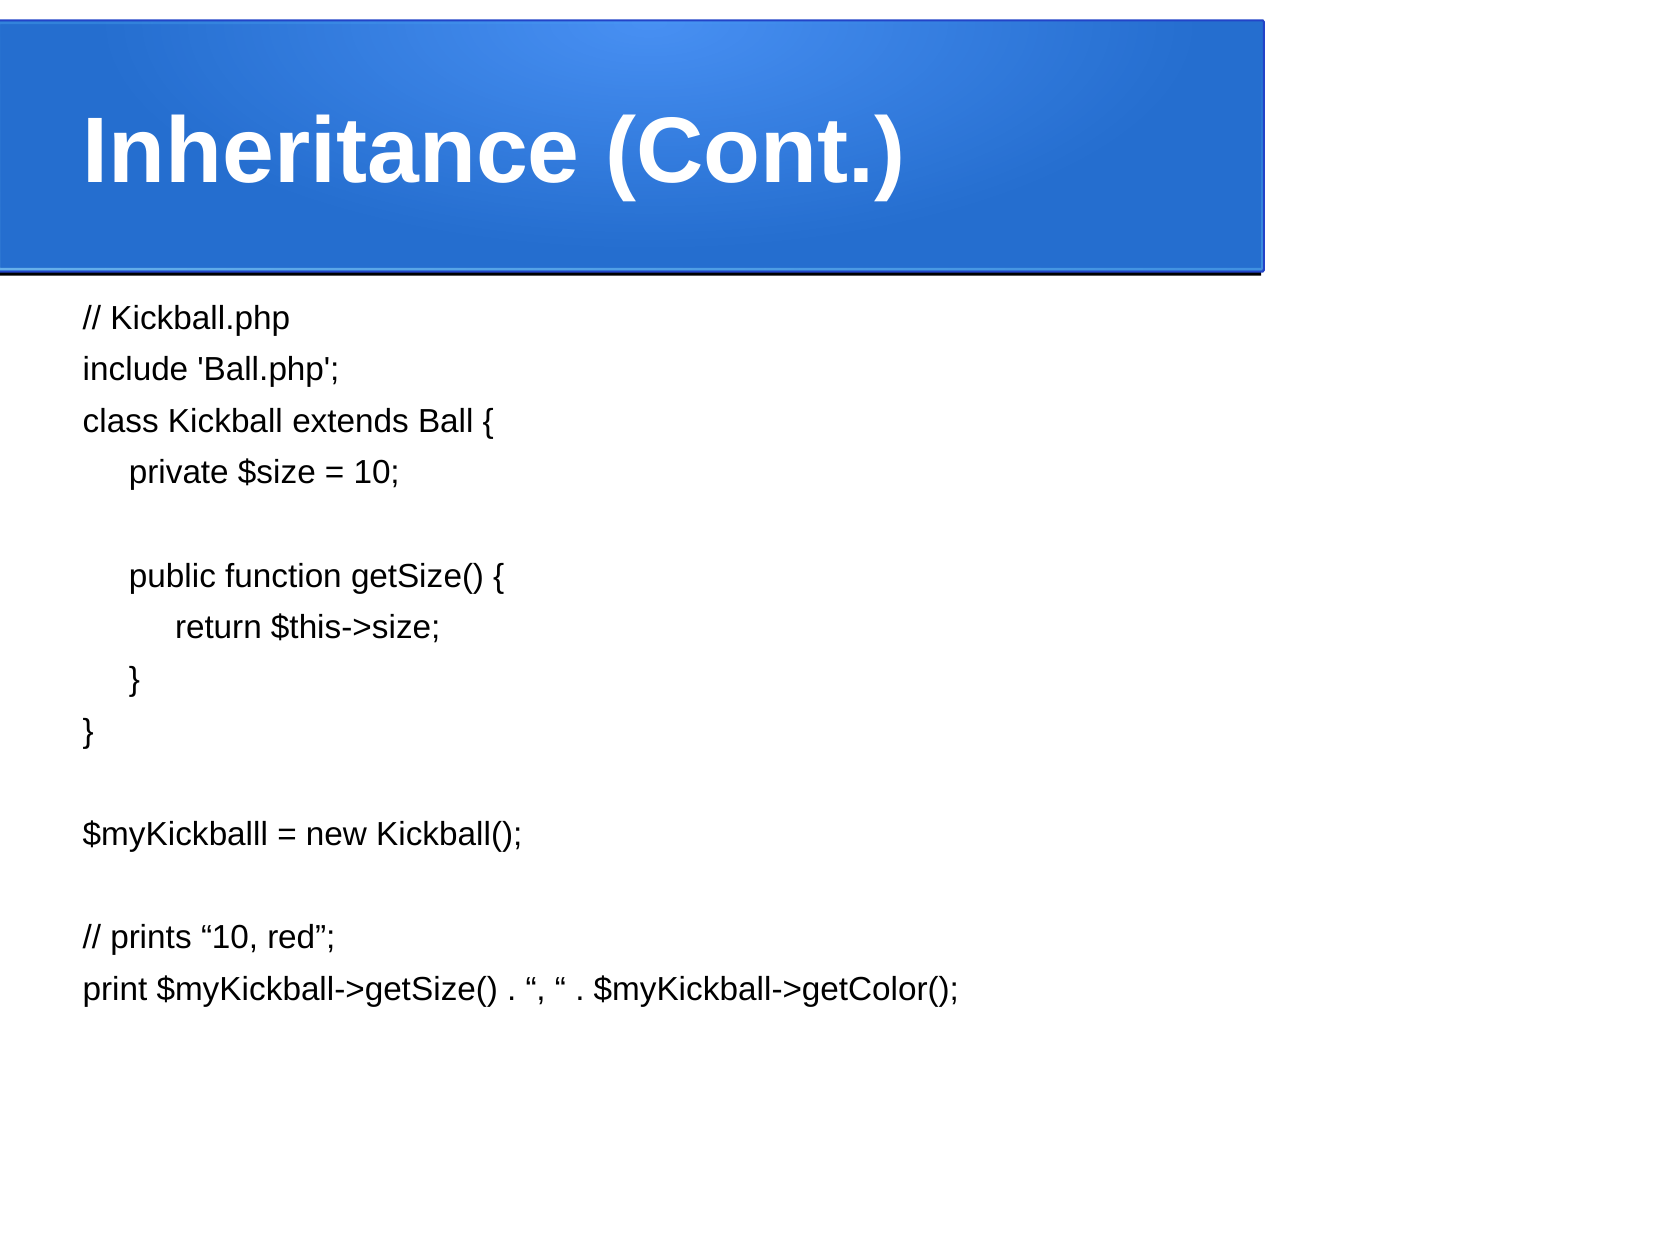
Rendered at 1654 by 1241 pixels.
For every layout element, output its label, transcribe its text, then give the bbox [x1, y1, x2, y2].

title Inheritance (Cont.) [82, 47, 1235, 252]
list // Kickball.php include 'Ball.php'; class Kickball extends Ball { private $size = 10; public function getSize() { return $this->size; } } $myKickballl = new Kickball(); // prints “10, red”; print $myKickball->getSize() . “, “ . $myKickball->getColor(); [82, 299, 1571, 1019]
